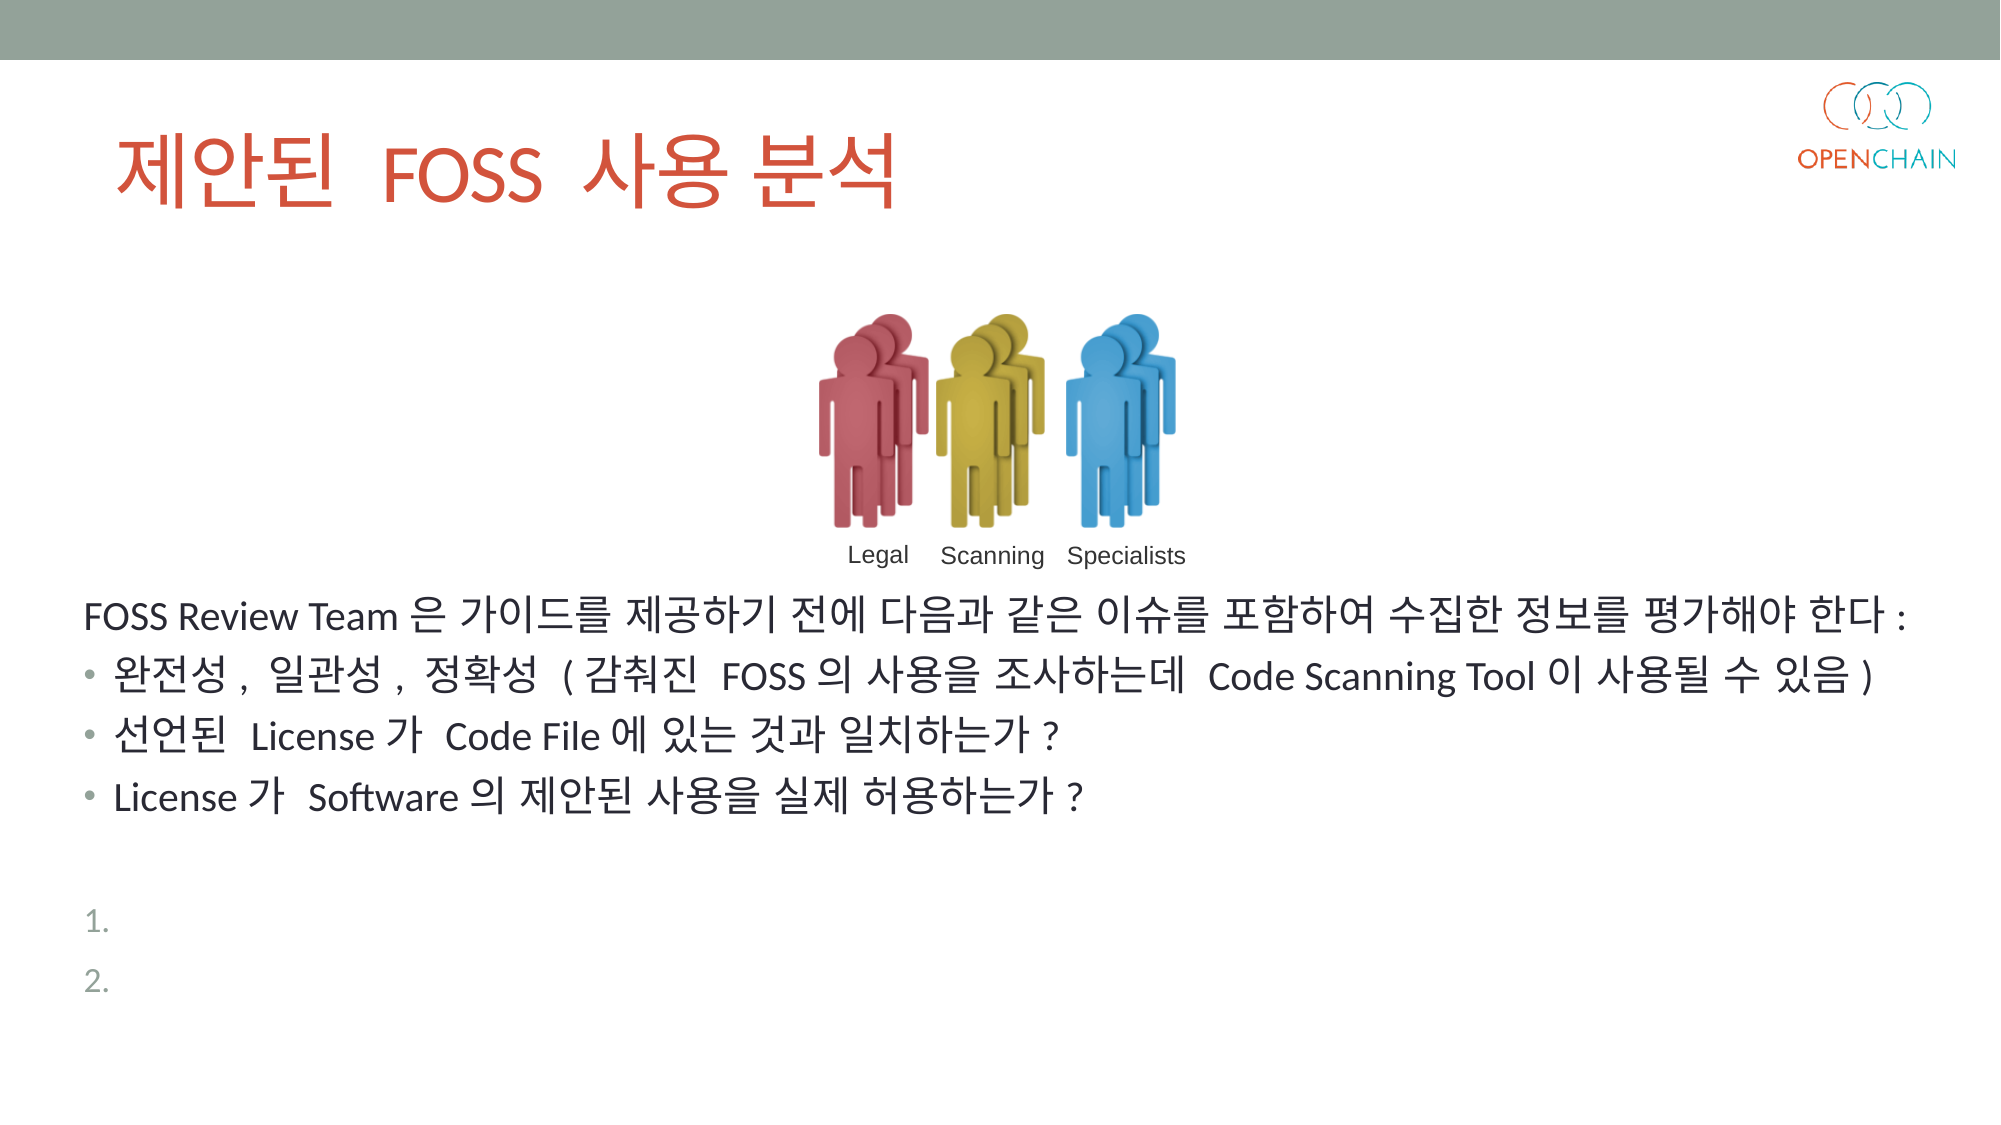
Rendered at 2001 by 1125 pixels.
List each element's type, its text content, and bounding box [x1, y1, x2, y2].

list FOSS Review Team은 가이드를 제공하기 전에 다음과 같은 이슈를 포함하여 수집한 정보를 평가해야 한다: 완전성, 일관성, 정확성 (감춰진 FOSS의 사용을 조사하는데 Code Scanning Tool이 사용될 수 있음) 선언된 License가 Code File에 있는 것과 일치하는가? License가 Software의 제안된 사용을 실제 허용하는가? [68, 580, 1919, 1125]
title 제안된 FOSS 사용 분석 [99, 87, 1900, 251]
text_box Scanning [925, 531, 1047, 578]
picture [819, 314, 929, 528]
picture [936, 314, 1045, 528]
picture [1066, 314, 1176, 528]
text_box Legal [832, 531, 916, 577]
text_box Specialists [1051, 531, 1188, 578]
